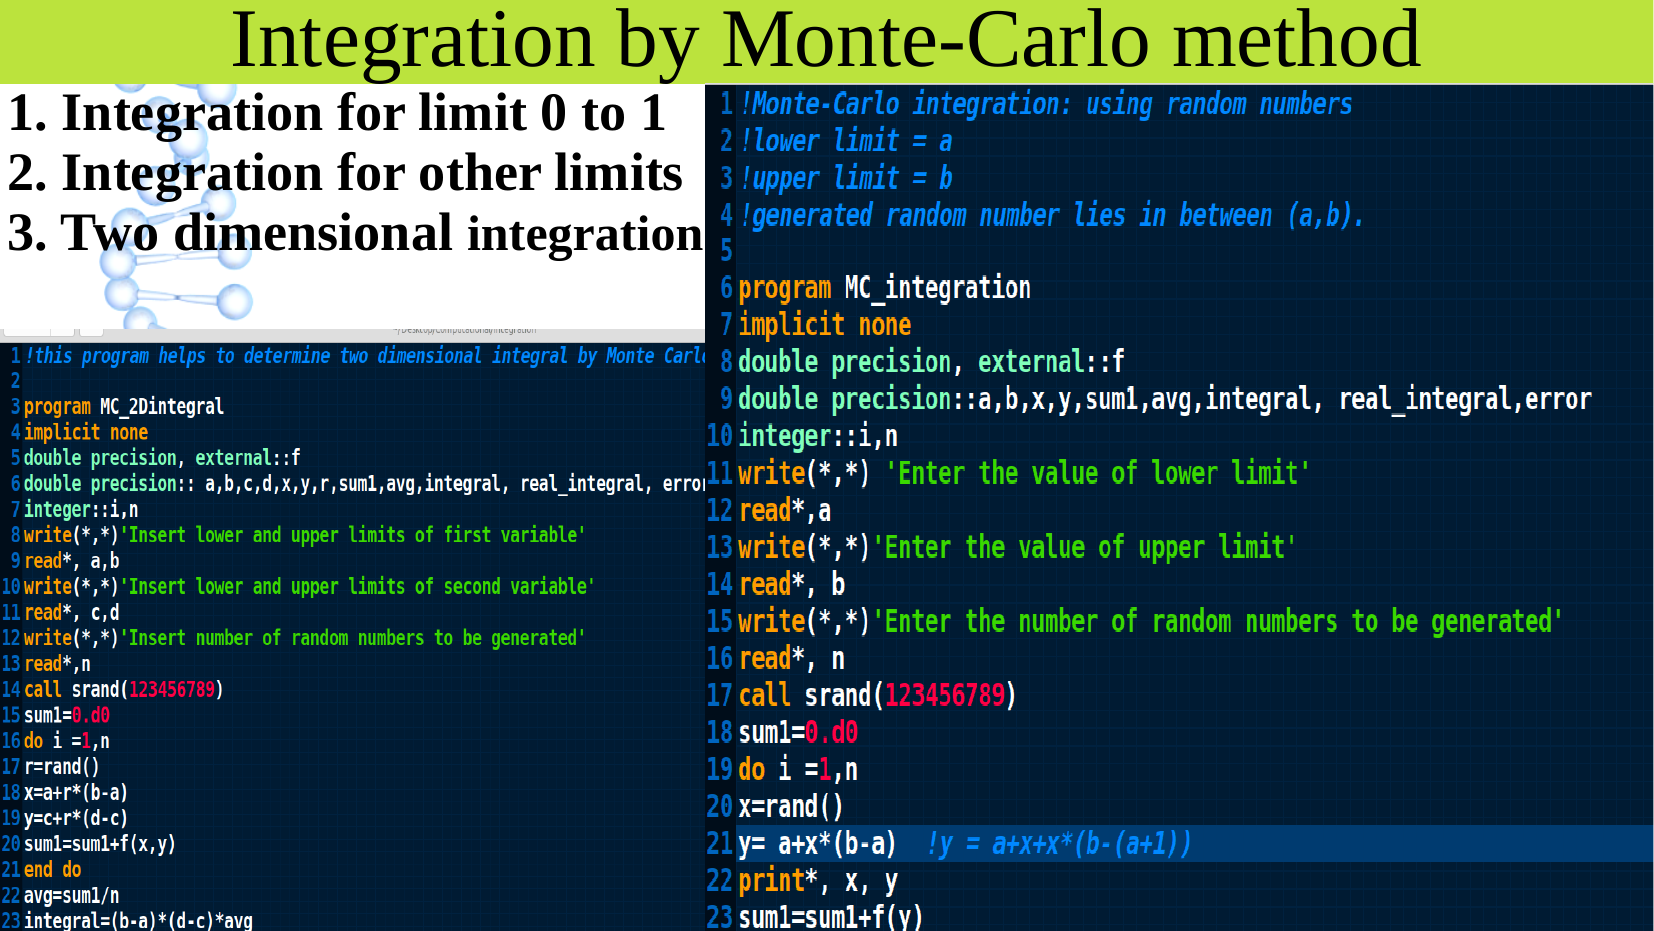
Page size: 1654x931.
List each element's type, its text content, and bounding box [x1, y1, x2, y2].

text_box Integration by Monte-Carlo method [0, 0, 1654, 83]
text_box 1. Integration for limit 0 to 1 2. Integration for other limits 3. Two dimensional integration [0, 75, 721, 346]
picture [0, 83, 1654, 931]
